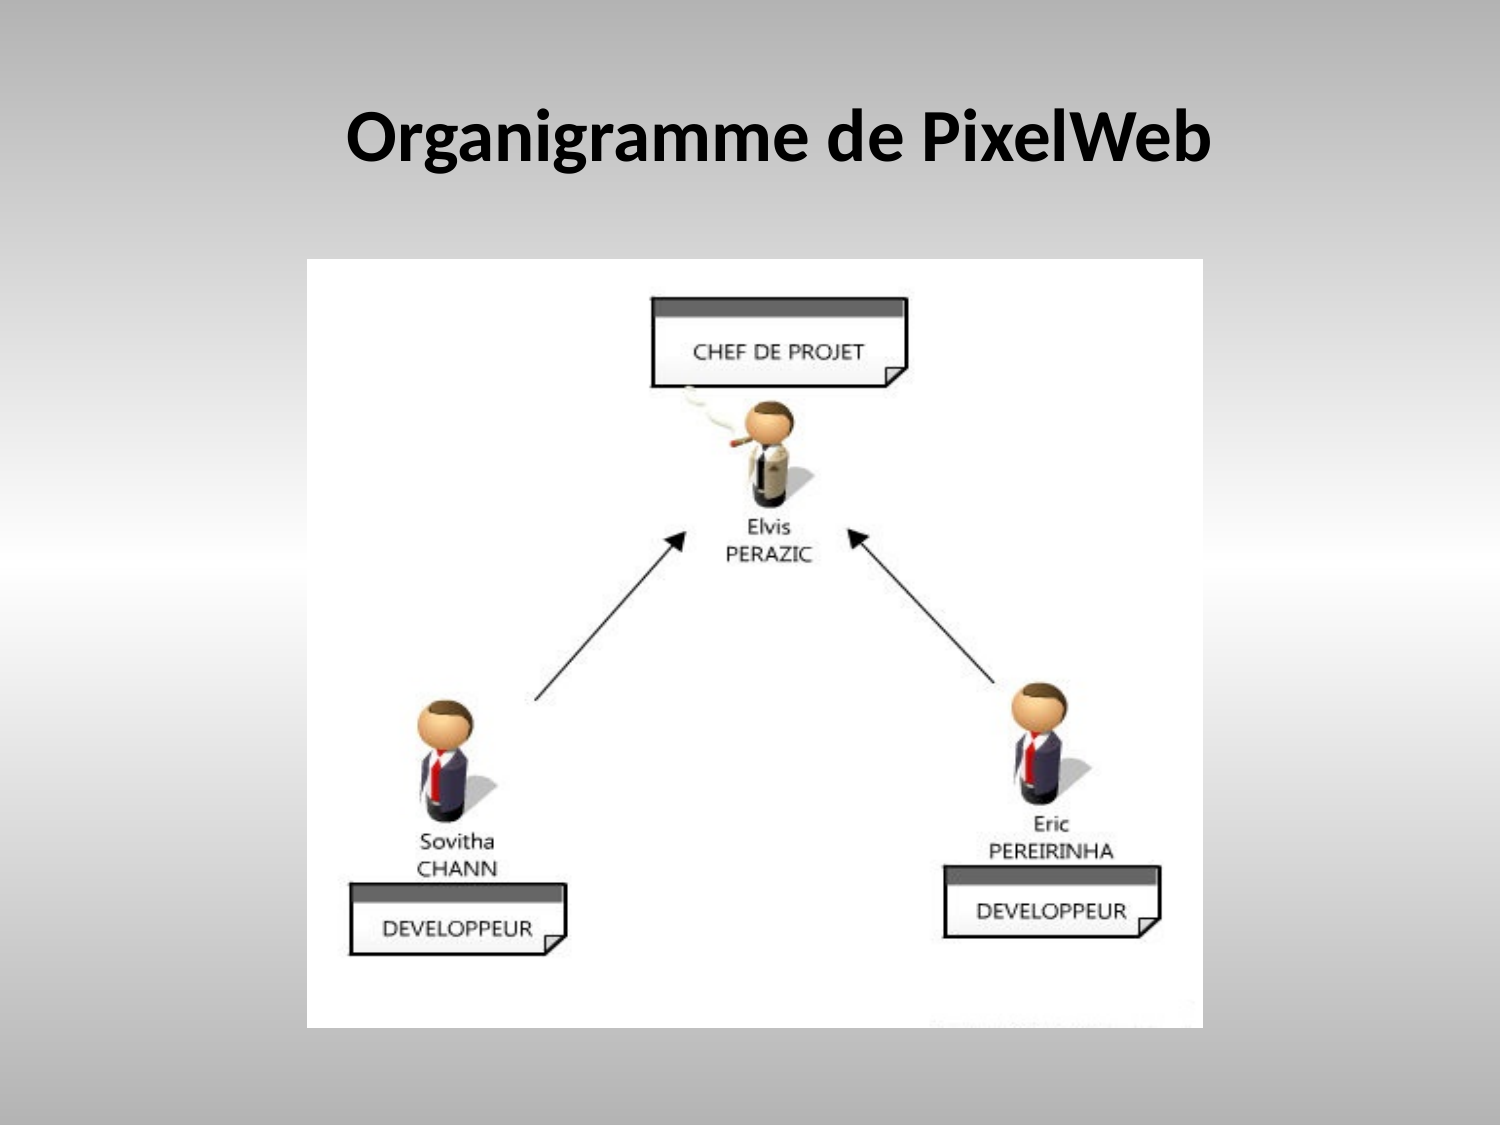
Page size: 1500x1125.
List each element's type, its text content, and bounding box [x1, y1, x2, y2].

picture [307, 259, 1203, 1028]
title Organigramme de PixelWeb [142, 22, 1418, 264]
